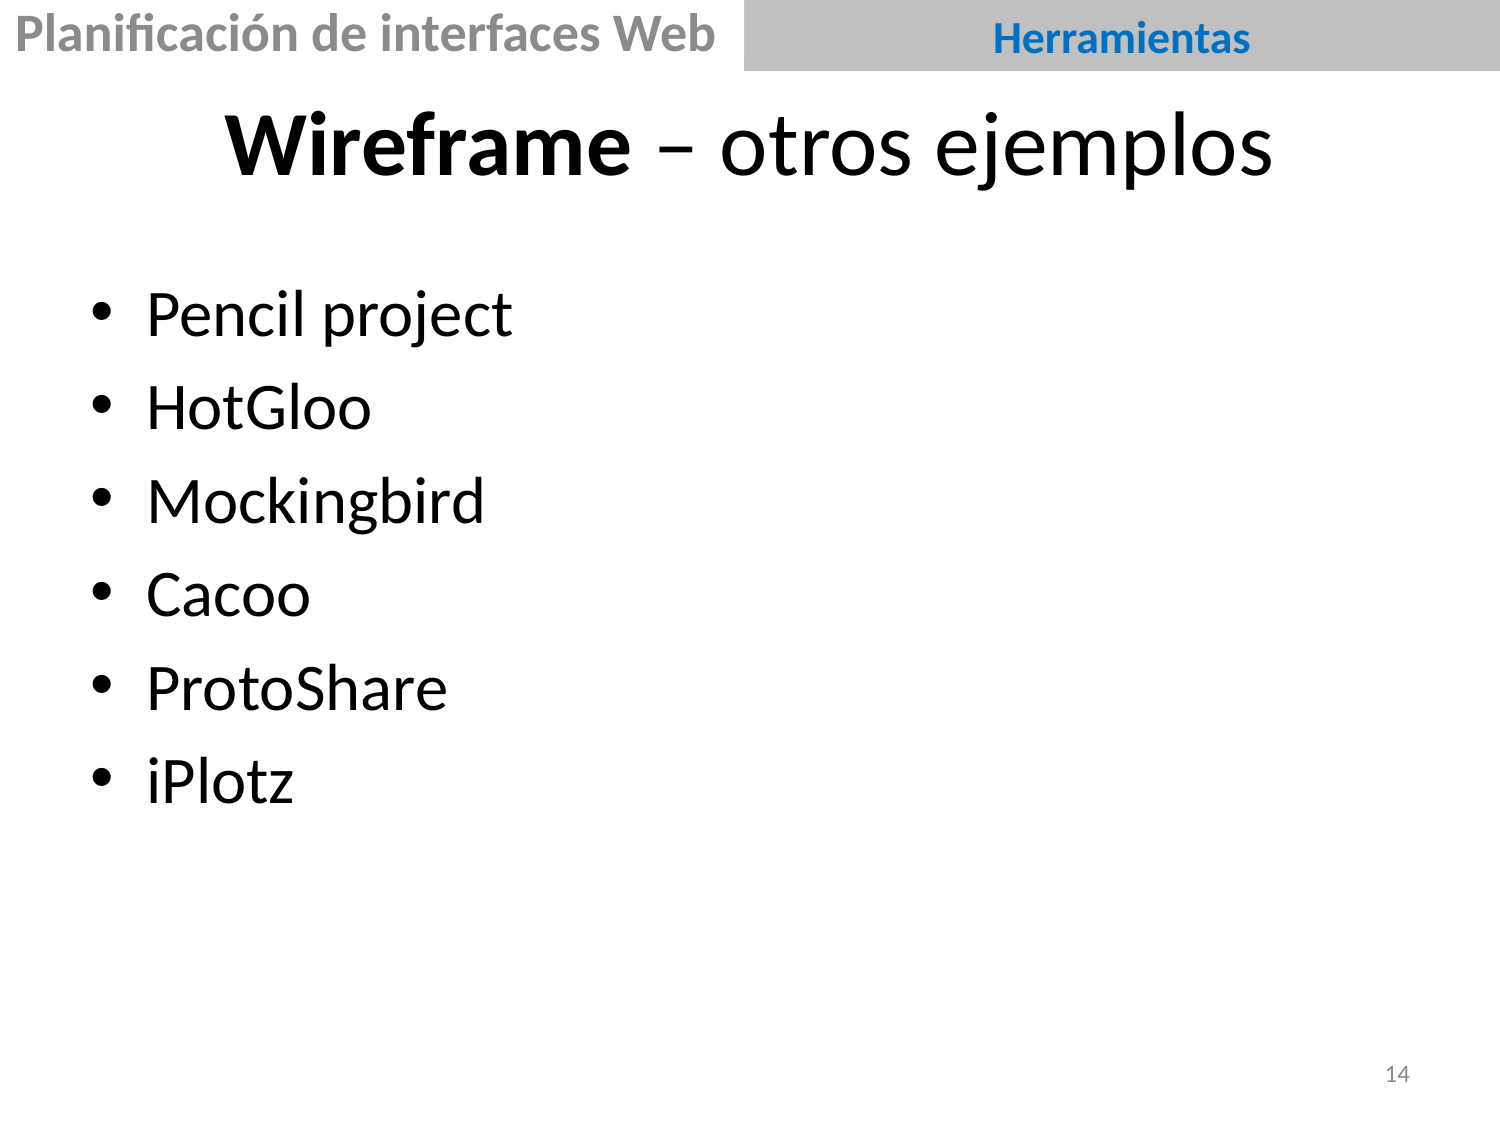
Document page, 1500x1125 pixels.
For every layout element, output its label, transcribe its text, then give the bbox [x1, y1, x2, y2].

title Wireframe – otros ejemplos [75, 60, 1425, 233]
slide_number <número> [1074, 1042, 1425, 1103]
title Planificación de interfaces Web [0, 0, 745, 60]
title Herramientas [744, 0, 1500, 71]
list Pencil project HotGloo Mockingbird Cacoo ProtoShare iPlotz [75, 262, 1425, 1005]
